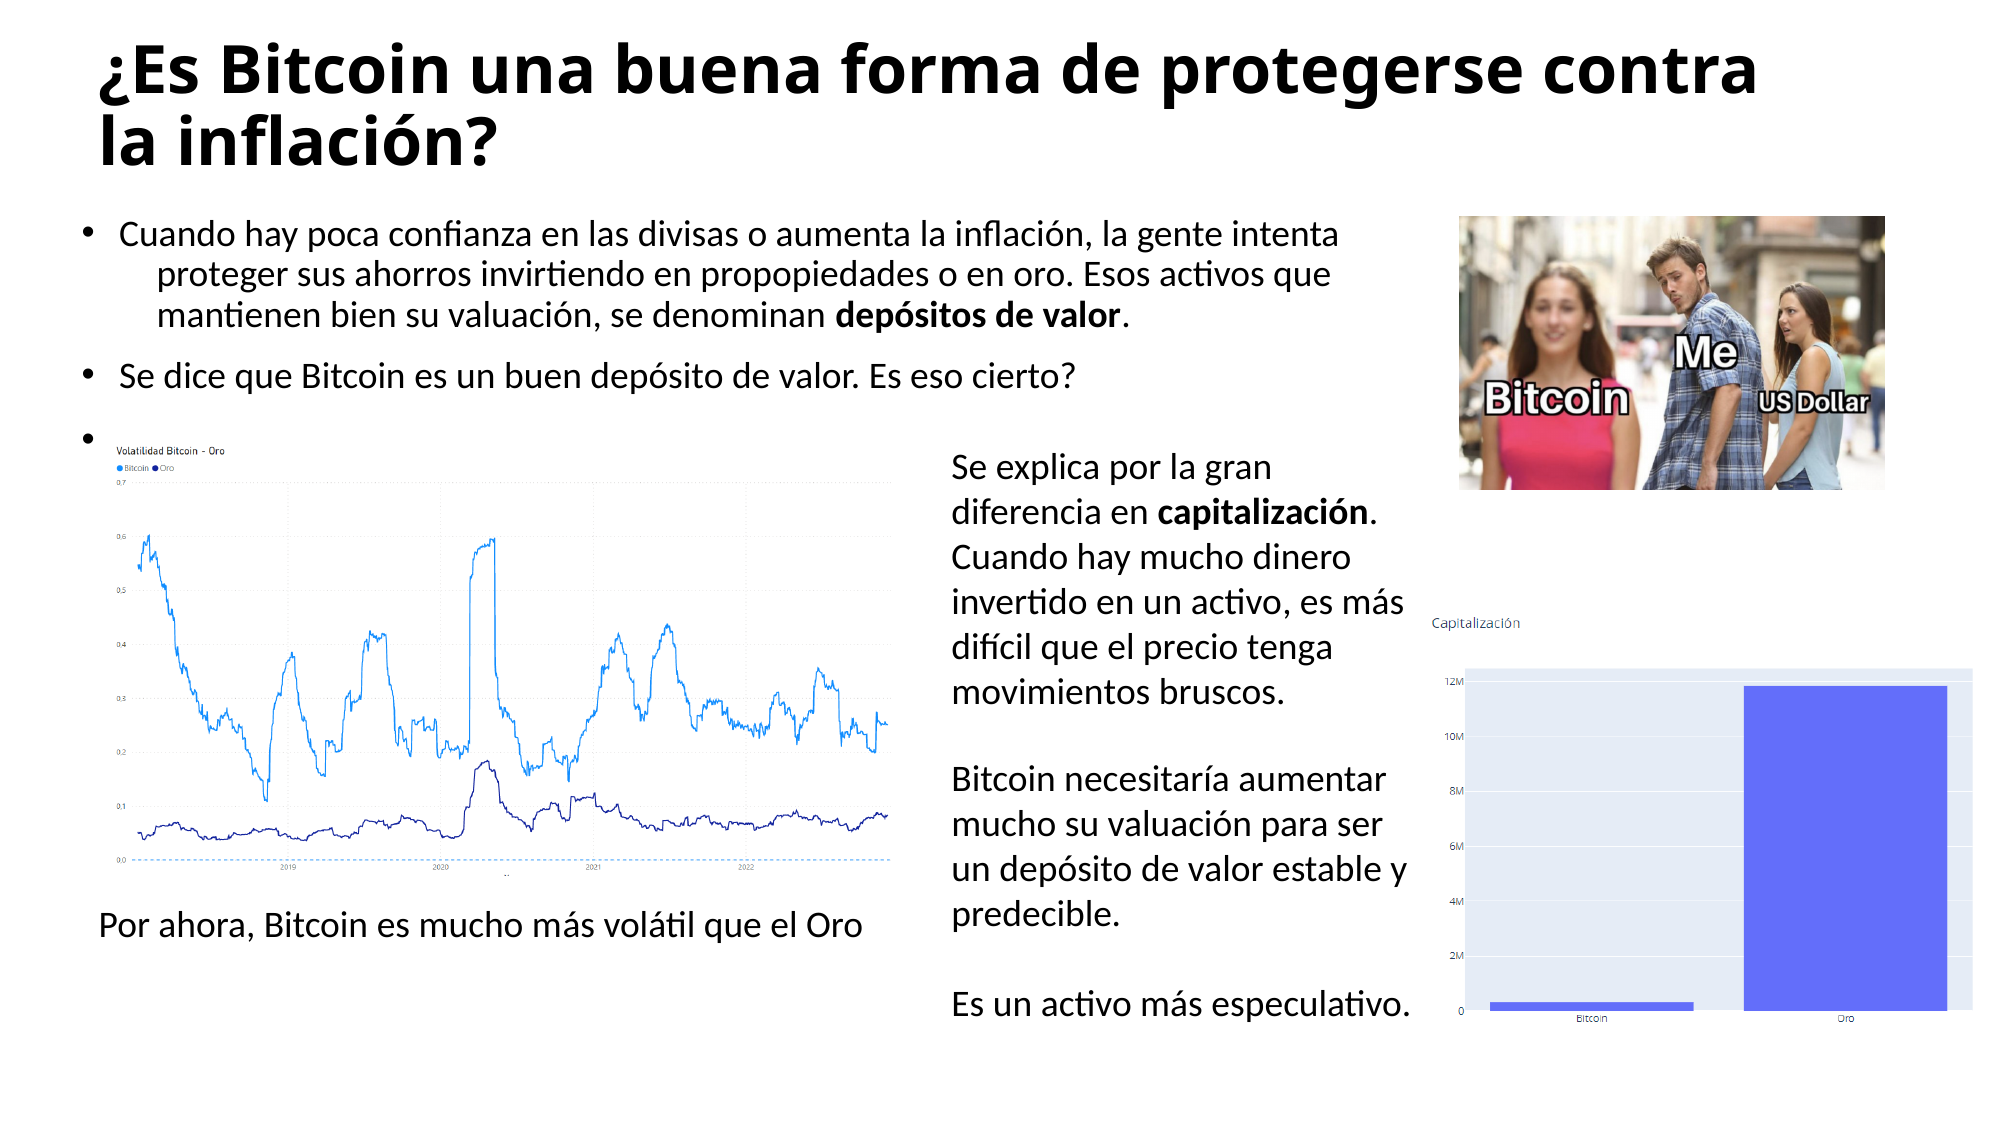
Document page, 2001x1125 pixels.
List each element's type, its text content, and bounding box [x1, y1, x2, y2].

picture [1459, 216, 1885, 491]
text_box Se explica por la gran diferencia en capitalización. Cuando hay mucho dinero invertido en un activo, es más difícil que el precio tenga movimientos bruscos. [936, 434, 1443, 723]
title ¿Es Bitcoin una buena forma de protegerse contra la inflación? [83, 0, 1809, 217]
text_box Bitcoin necesitaría aumentar mucho su valuación para ser un depósito de valor estable y predecible. Es un activo más especulativo. [936, 746, 1432, 1035]
picture [115, 444, 891, 876]
picture [1429, 611, 1982, 1035]
text_box Por ahora, Bitcoin es mucho más volátil que el Oro [83, 892, 882, 954]
list Cuando hay poca confianza en las divisas o aumenta la inflación, la gente intenta proteger sus ahorros invirtiendo en propopiedades o en oro. Esos activos que mantienen bien su valuación, se denominan depósitos de valor. Se dice que Bitcoin es un buen depósito de valor. Es eso cierto? [66, 206, 1430, 726]
